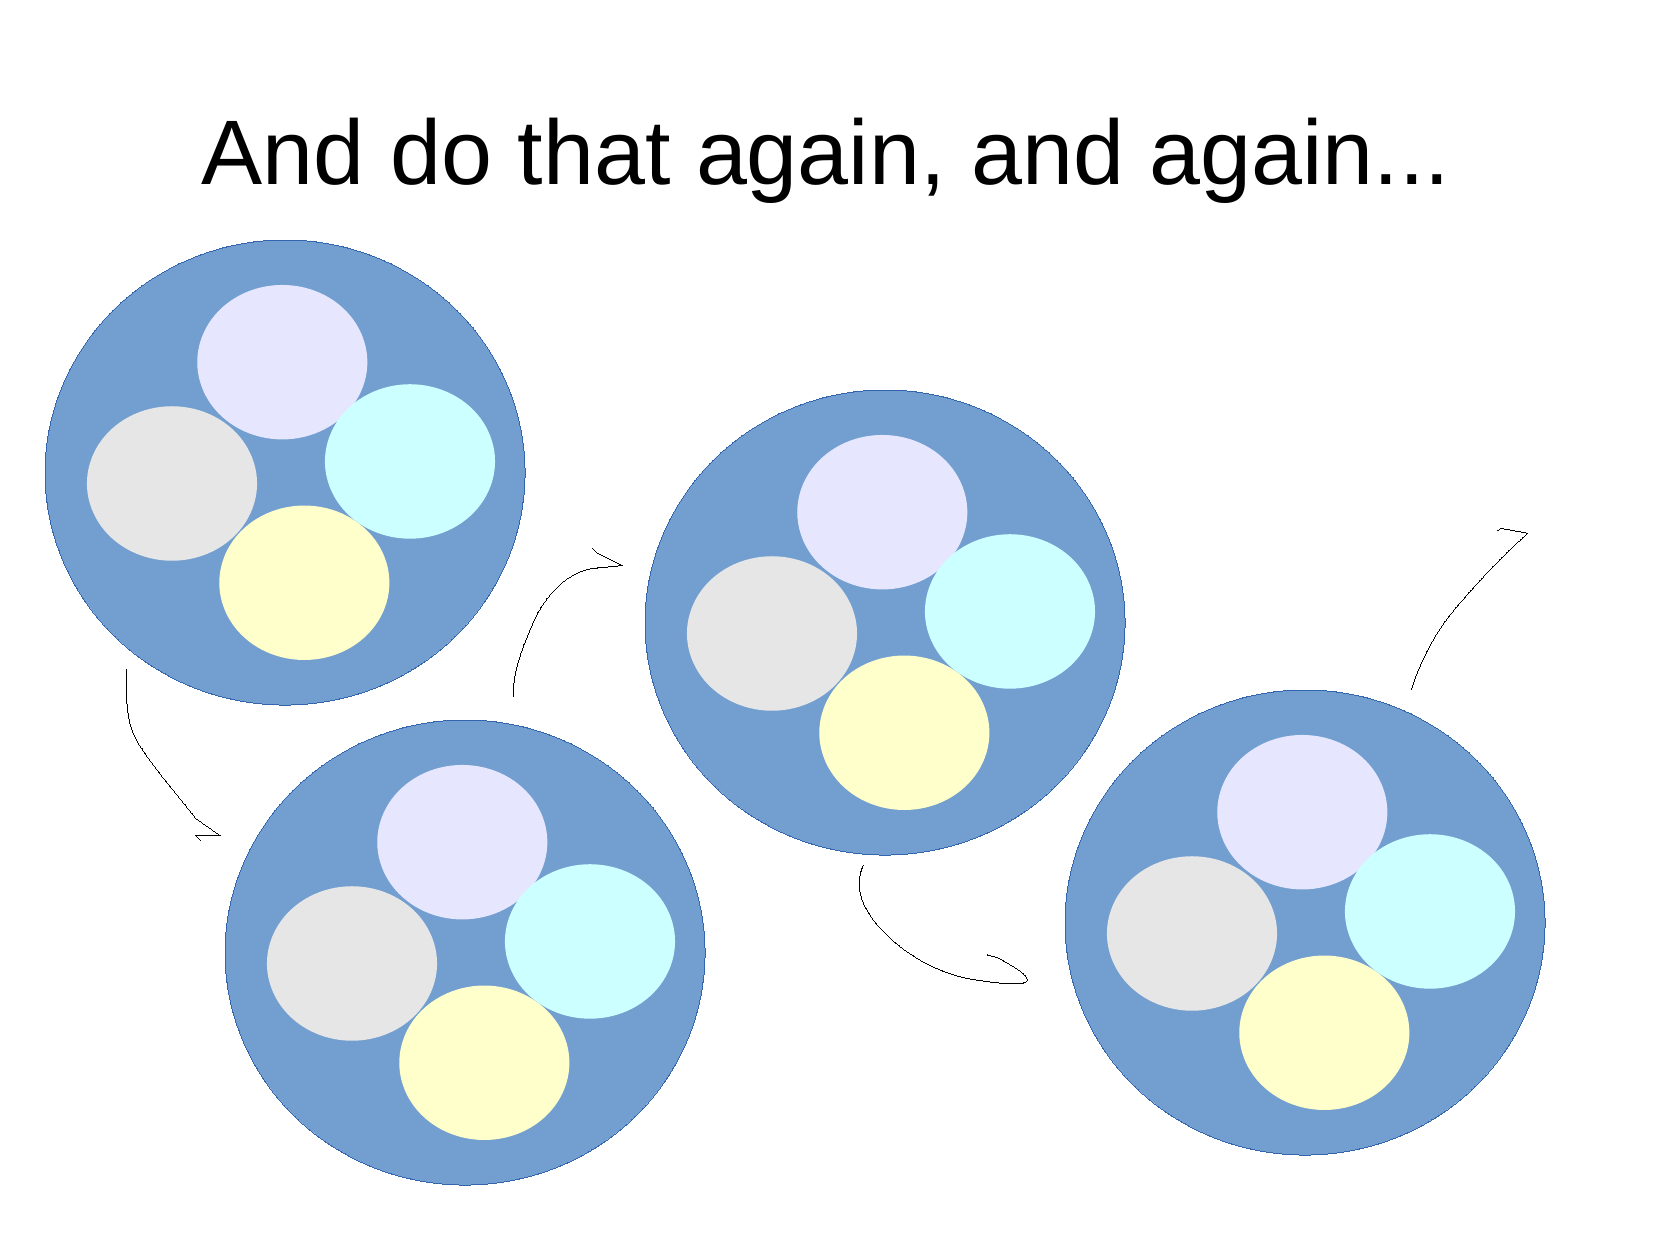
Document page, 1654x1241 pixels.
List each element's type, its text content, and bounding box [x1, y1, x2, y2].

text_box [645, 390, 1126, 856]
title And do that again, and again... [82, 49, 1571, 257]
text_box [1065, 690, 1546, 1156]
text_box [225, 720, 706, 1186]
text_box [45, 240, 526, 706]
